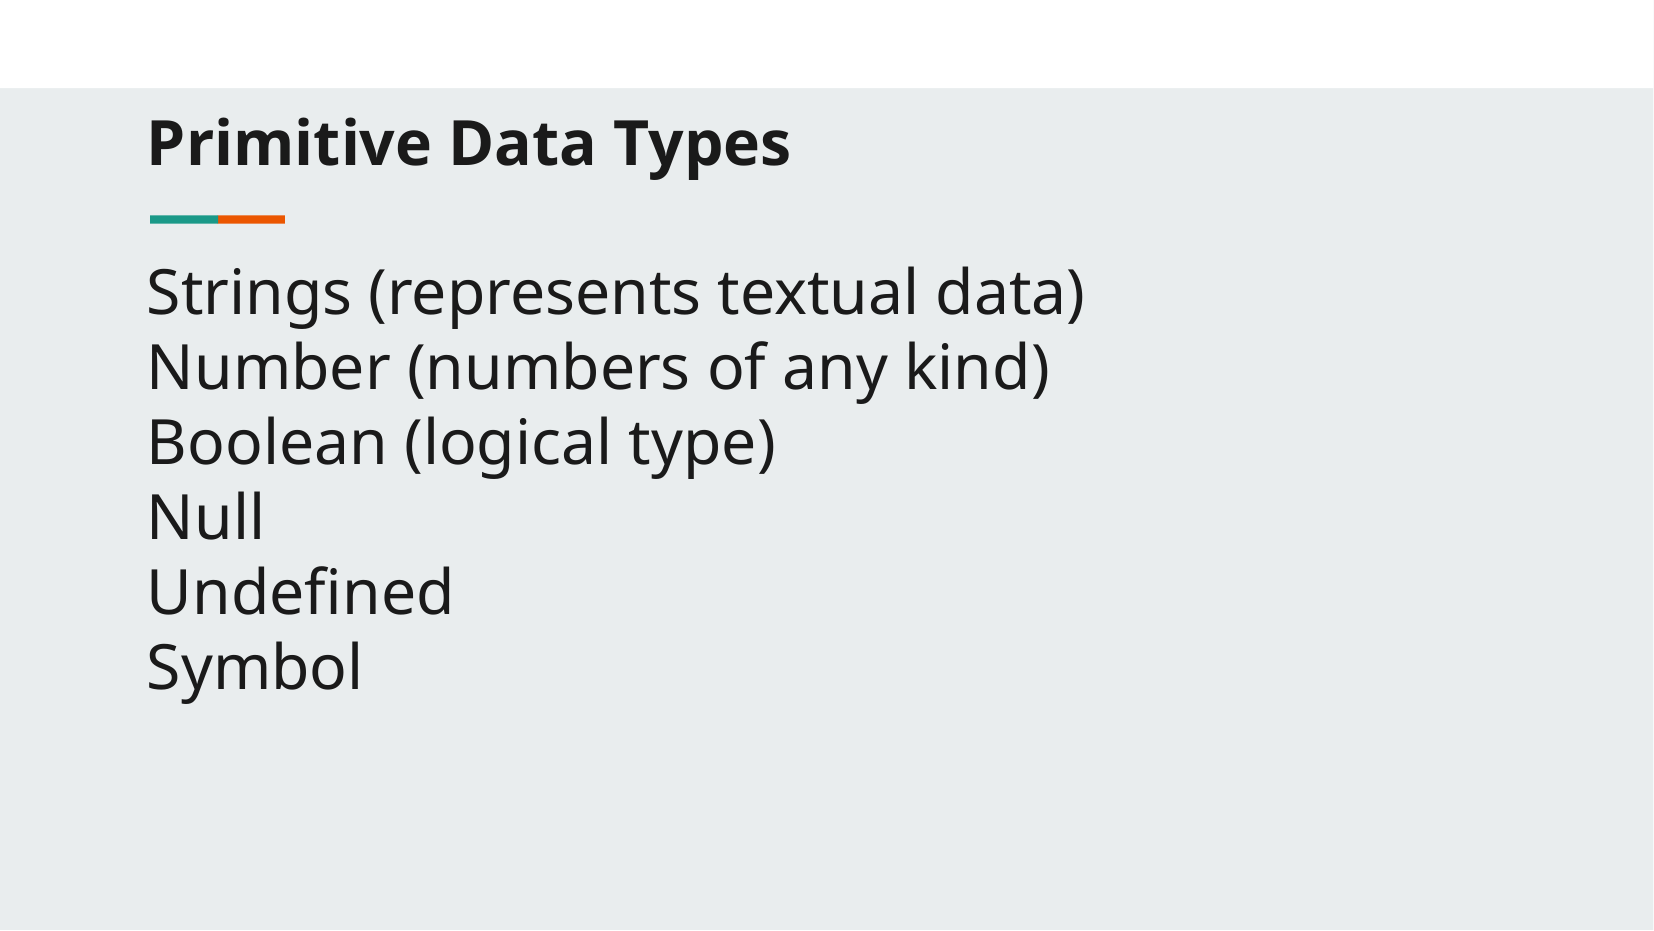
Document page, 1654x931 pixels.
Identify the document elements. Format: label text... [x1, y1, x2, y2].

title Primitive Data Types Strings (represents textual data) Number (numbers of any kind) Boolean (logical type) Null Undefined Symbol [131, 87, 1523, 871]
